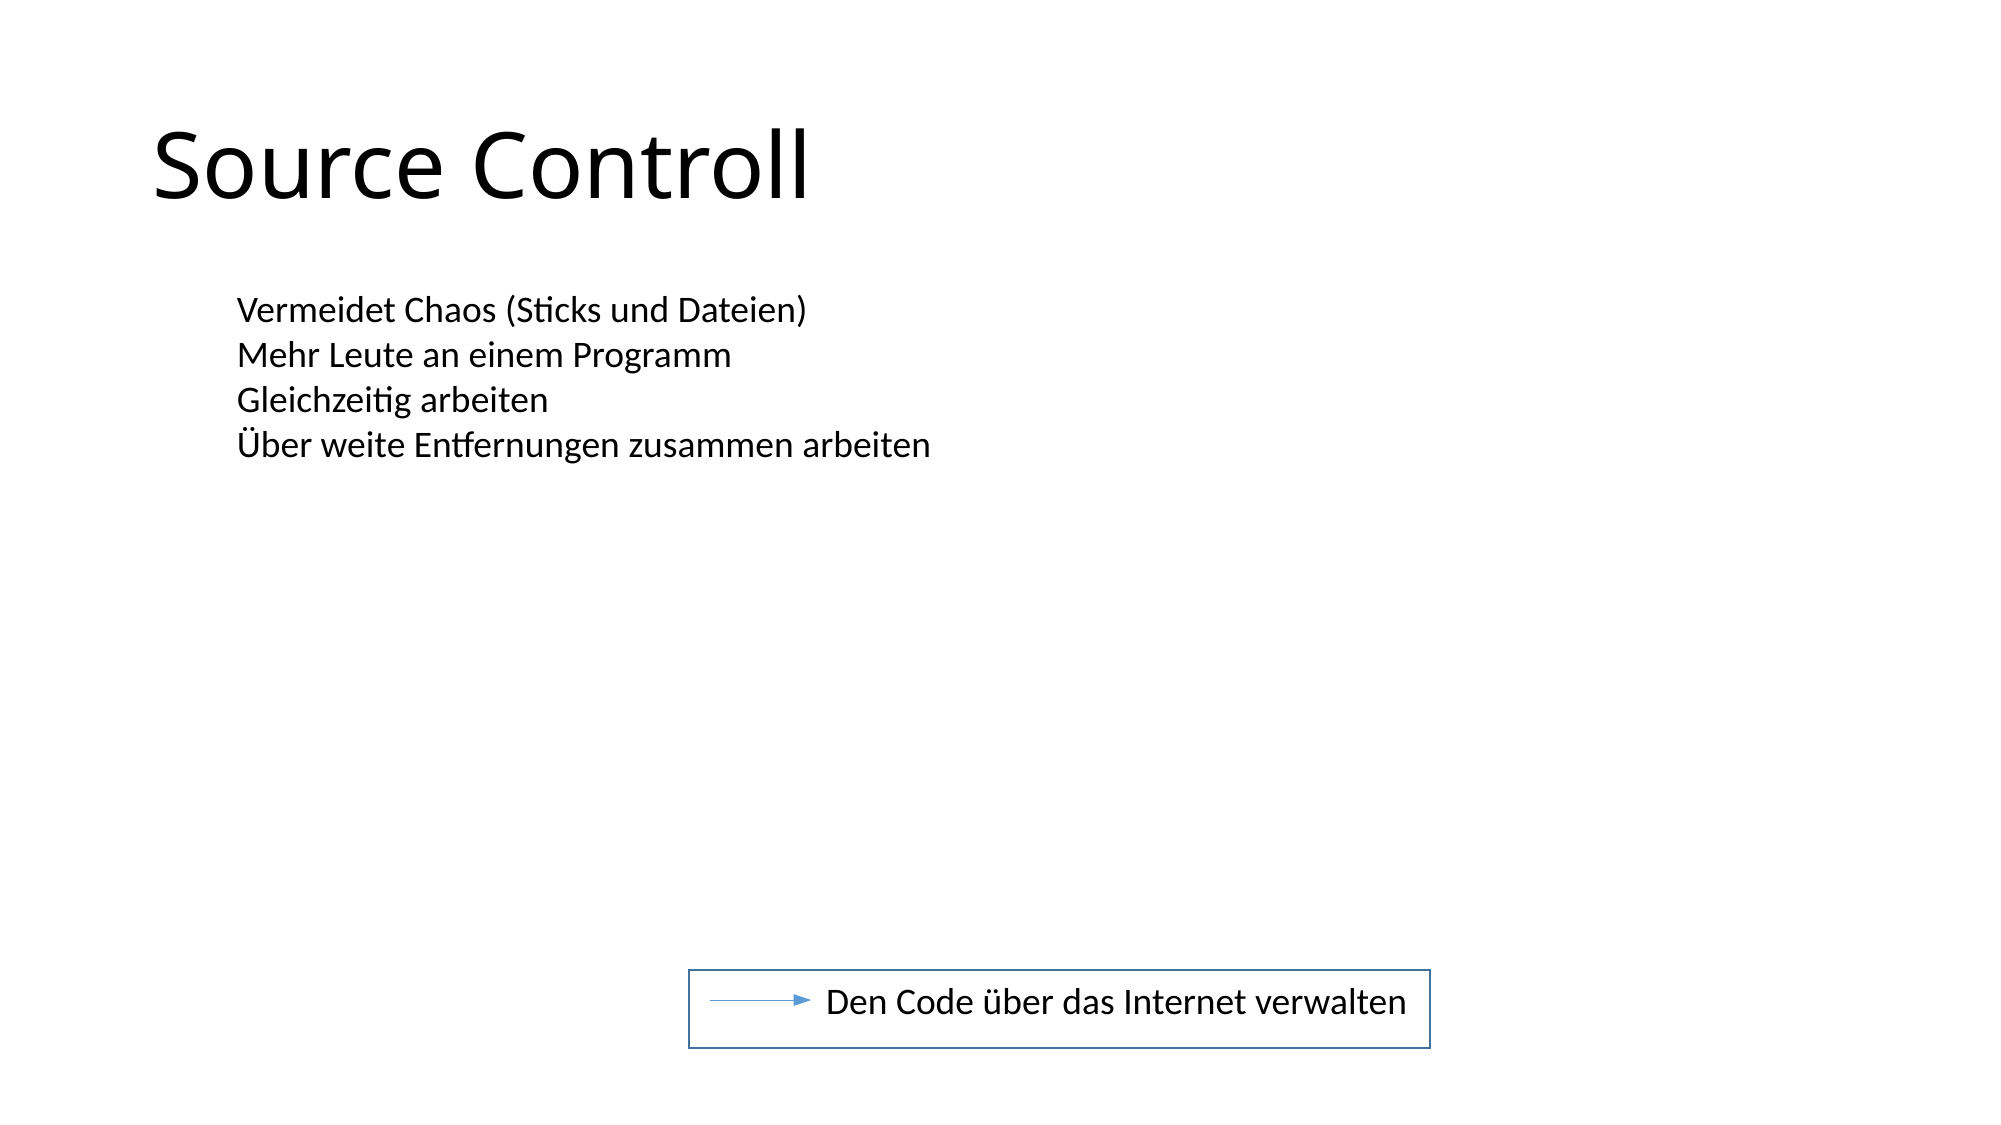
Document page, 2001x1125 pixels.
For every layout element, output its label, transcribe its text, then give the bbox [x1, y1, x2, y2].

title Source Controll [137, 59, 1863, 278]
text_box Den Code über das Internet verwalten [811, 971, 1429, 1031]
text_box Vermeidet Chaos (Sticks und Dateien) Mehr Leute an einem Programm Gleichzeitig arbeiten Über weite Entfernungen zusammen arbeiten [221, 277, 956, 475]
